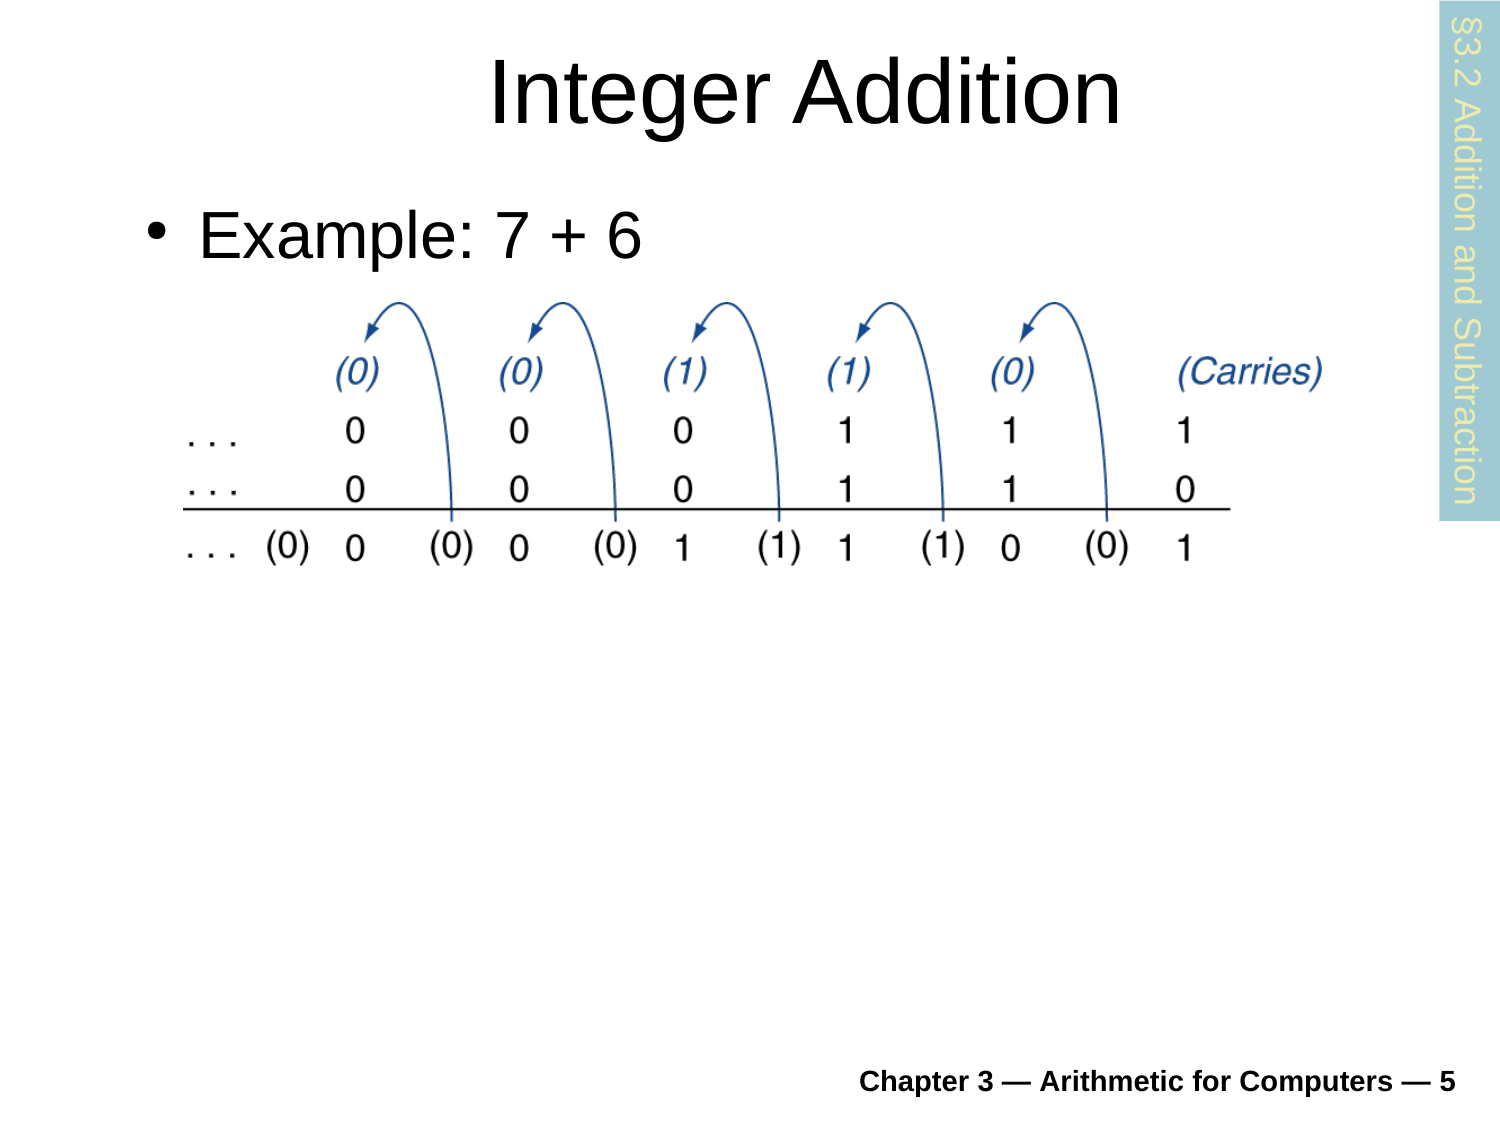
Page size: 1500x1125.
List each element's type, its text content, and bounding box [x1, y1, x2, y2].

text_box Chapter 3 — Arithmetic for Computers — <number> [277, 1046, 1471, 1106]
list Example: 7 + 6 [112, 184, 1439, 296]
text_box §3.2 Addition and Subtraction [1439, 0, 1500, 522]
title Integer Addition [112, 23, 1439, 149]
picture [183, 302, 1322, 569]
